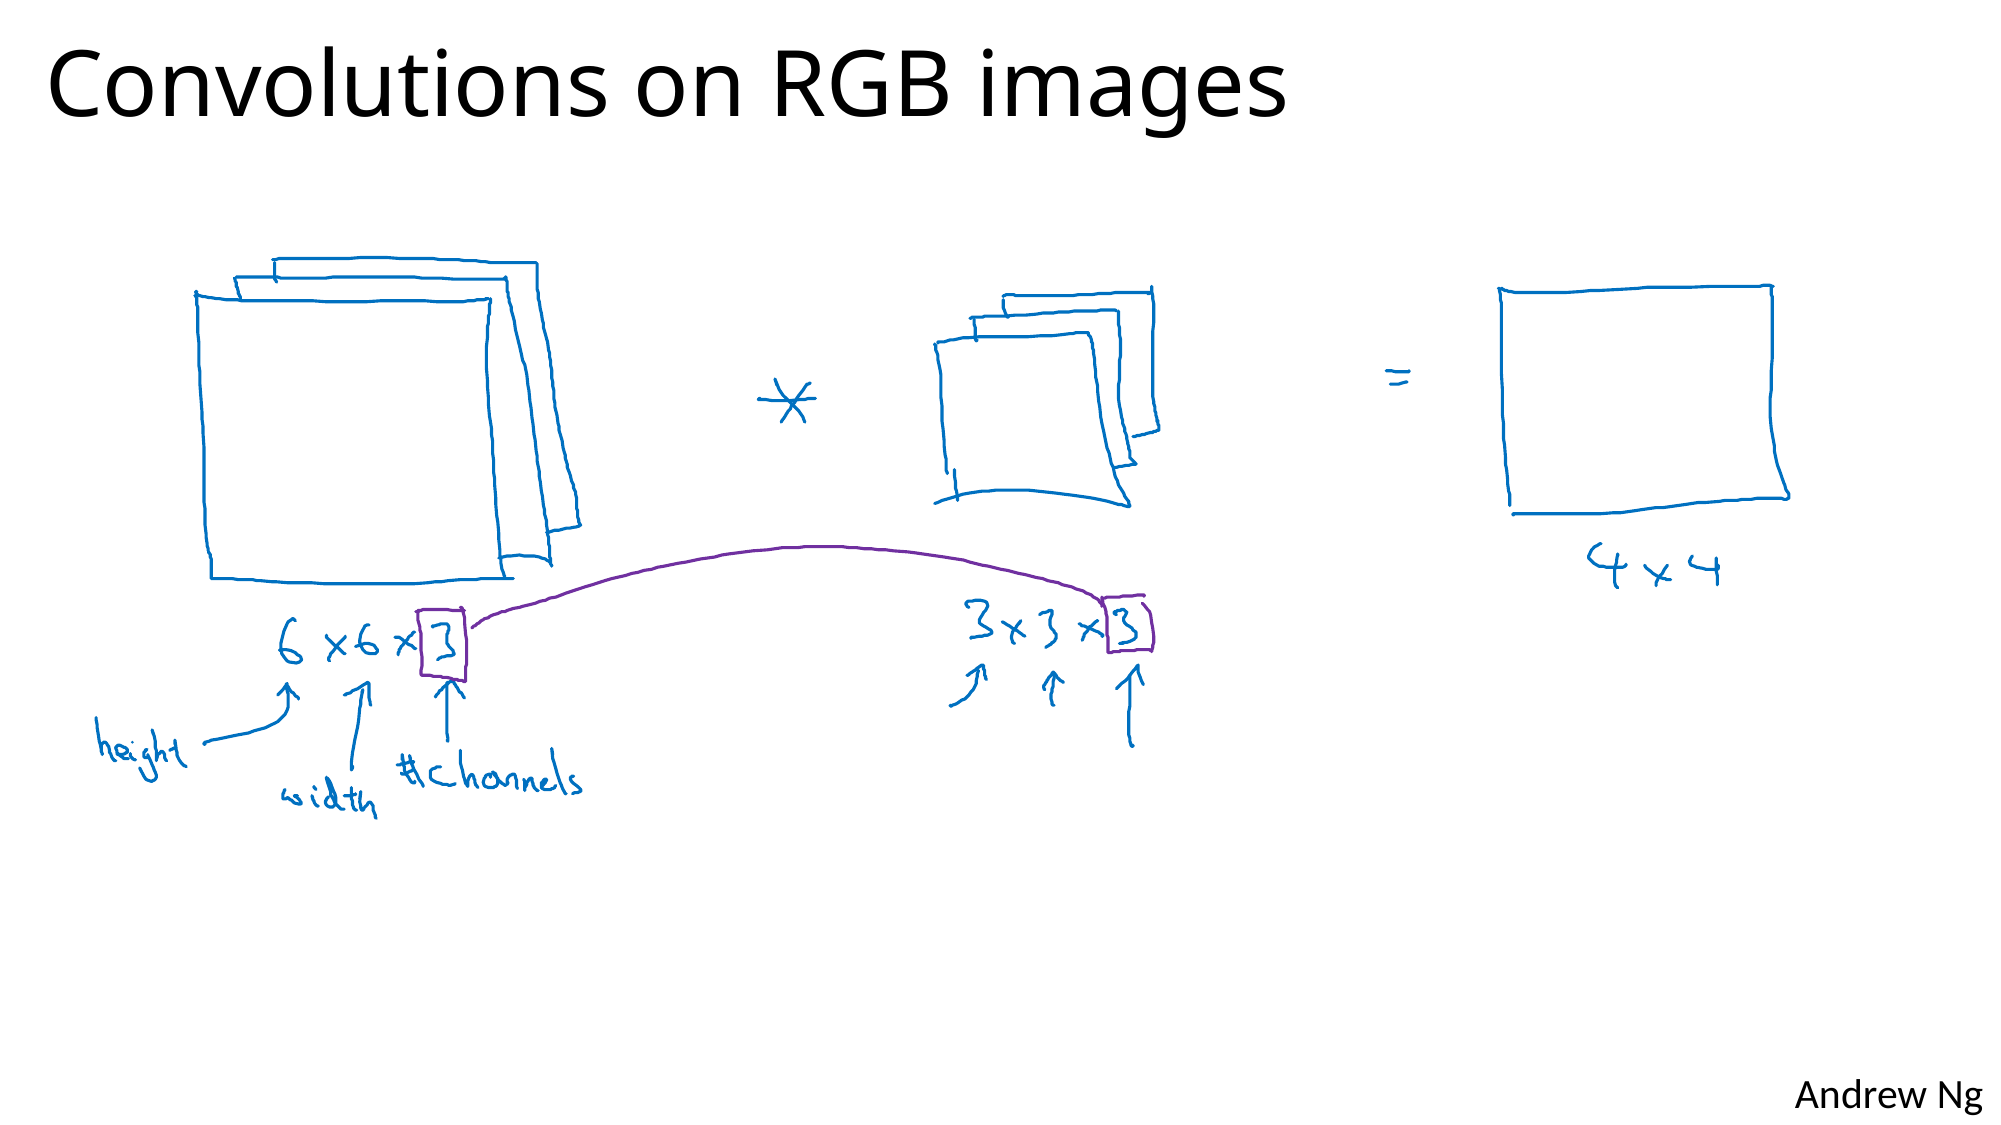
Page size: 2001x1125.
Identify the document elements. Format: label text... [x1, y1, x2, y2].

picture [92, 254, 1792, 822]
title Convolutions on RGB images [30, 29, 1756, 248]
